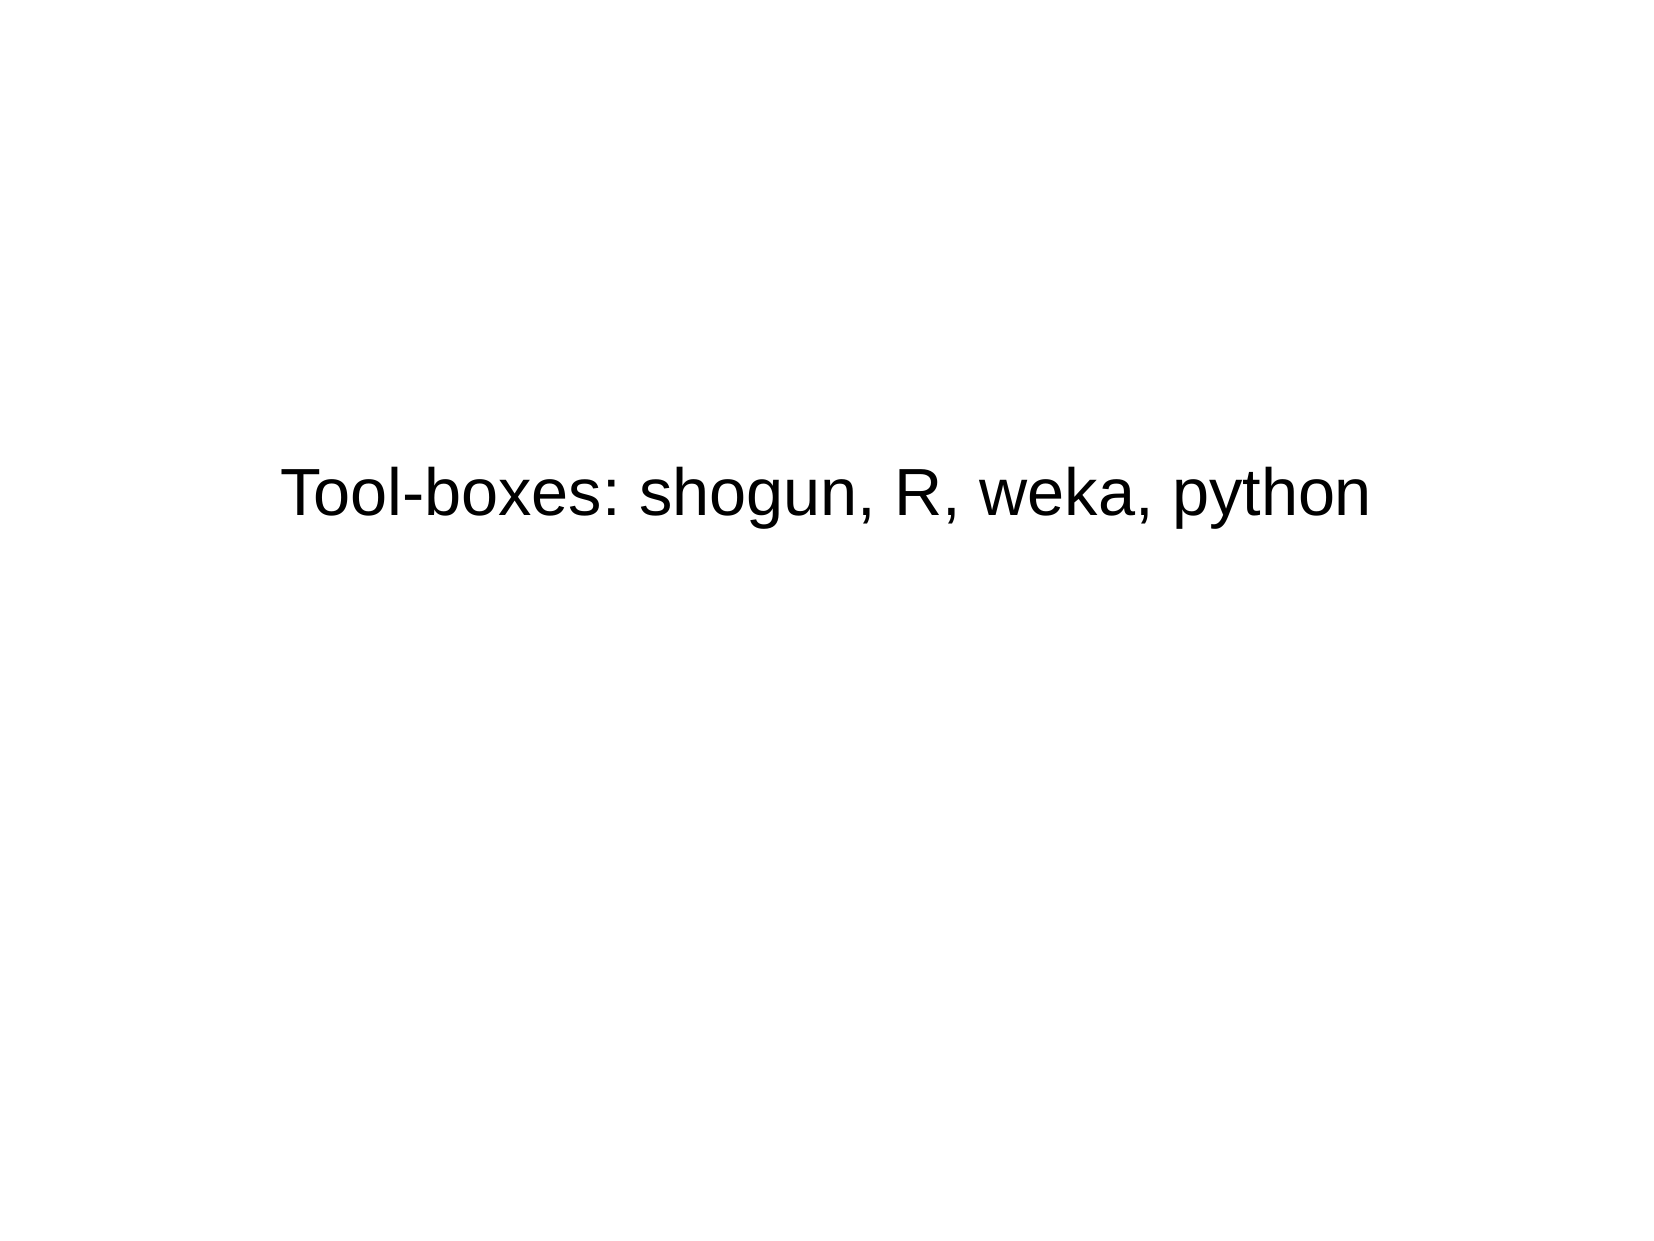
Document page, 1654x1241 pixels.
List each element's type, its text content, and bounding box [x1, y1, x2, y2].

subtitle Tool-boxes: shogun, R, weka, python [82, 49, 1571, 1010]
